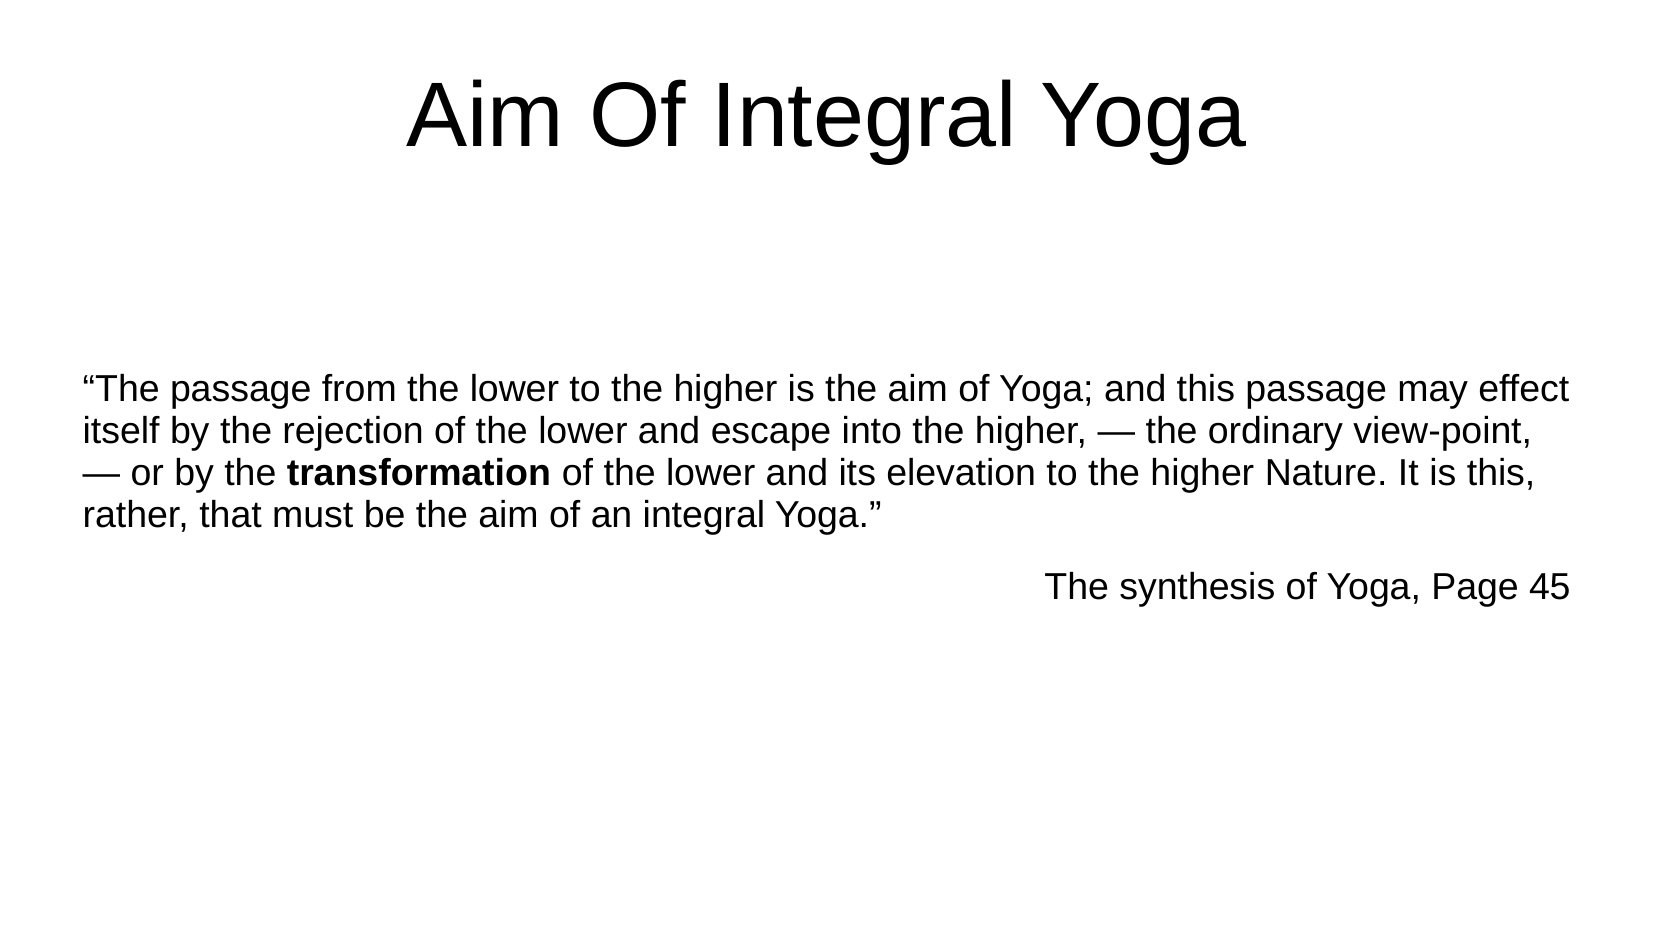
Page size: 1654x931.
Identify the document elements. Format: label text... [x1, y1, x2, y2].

title Aim Of Integral Yoga [82, 37, 1571, 193]
list “The passage from the lower to the higher is the aim of Yoga; and this passage may effect itself by the rejection of the lower and escape into the higher, — the ordinary view-point, — or by the transformation of the lower and its elevation to the higher Nature. It is this, rather, that must be the aim of an integral Yoga.” The synthesis of Yoga, Page 45 [82, 217, 1571, 758]
